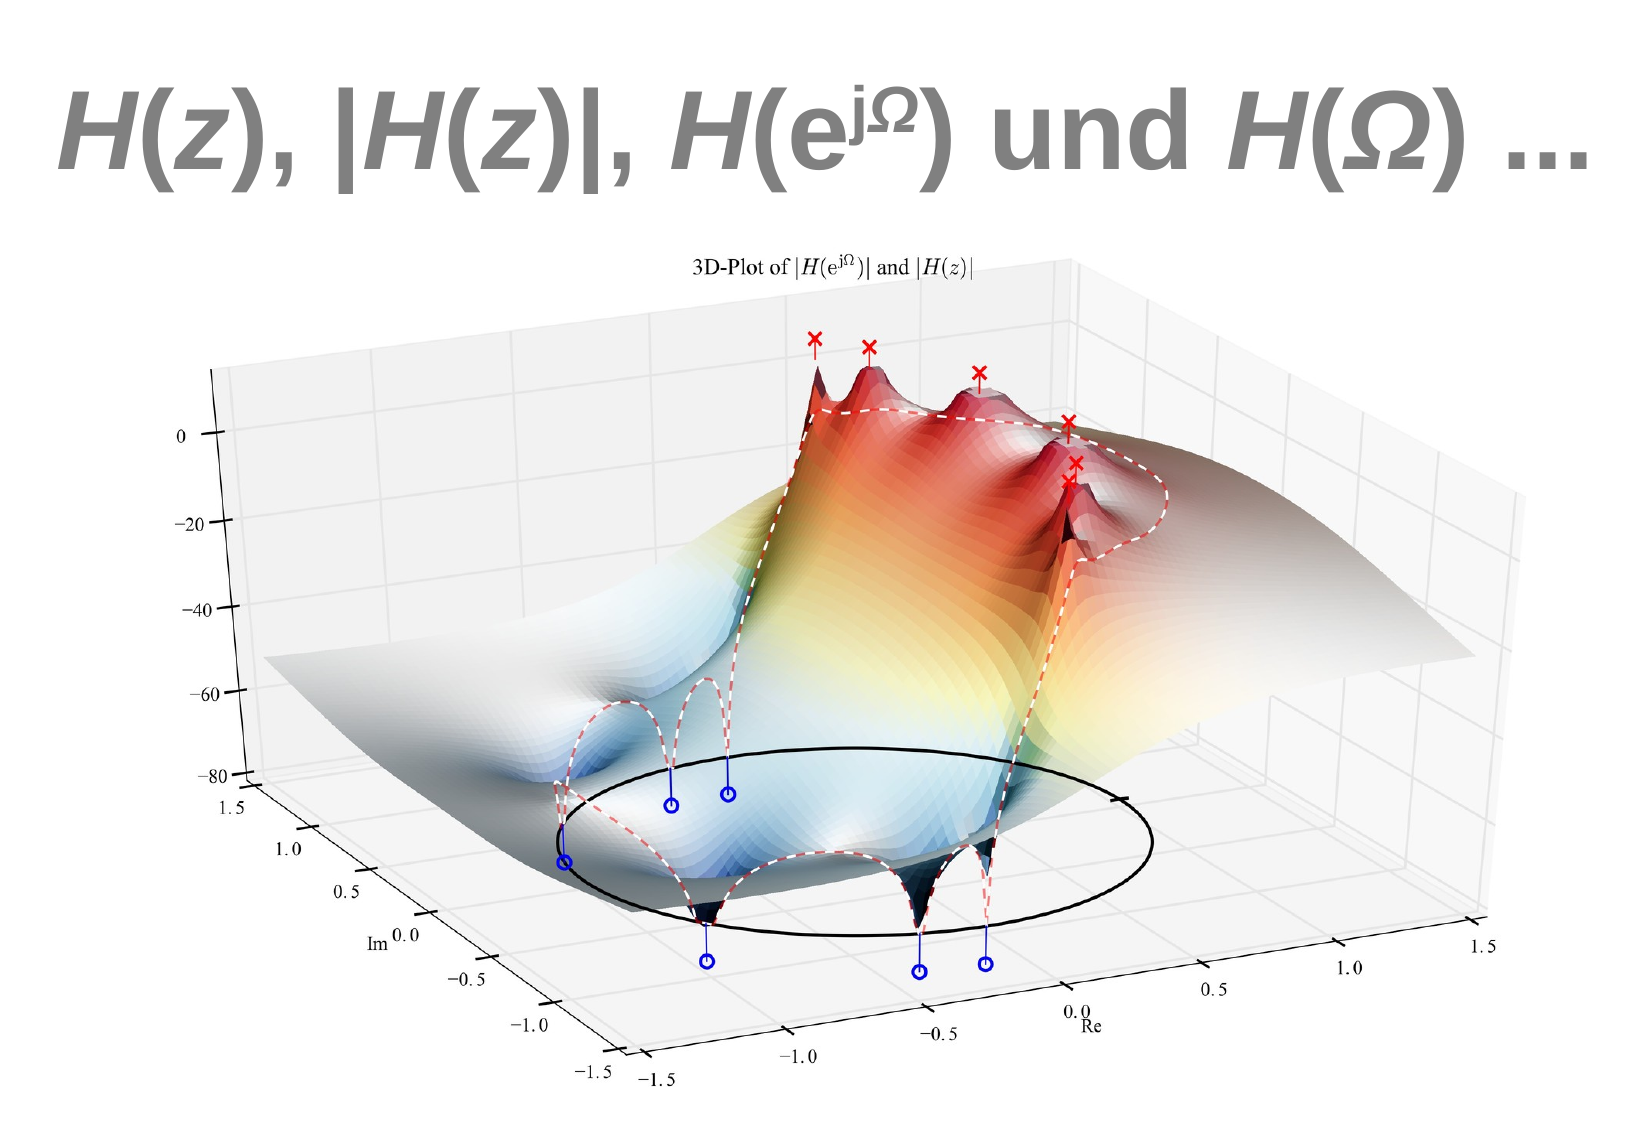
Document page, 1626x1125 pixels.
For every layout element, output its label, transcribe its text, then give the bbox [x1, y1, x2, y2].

picture [165, 247, 1533, 1087]
text_box H(z), |H(z)|, H(ejΩ) und H(Ω) ... [41, 60, 1610, 201]
